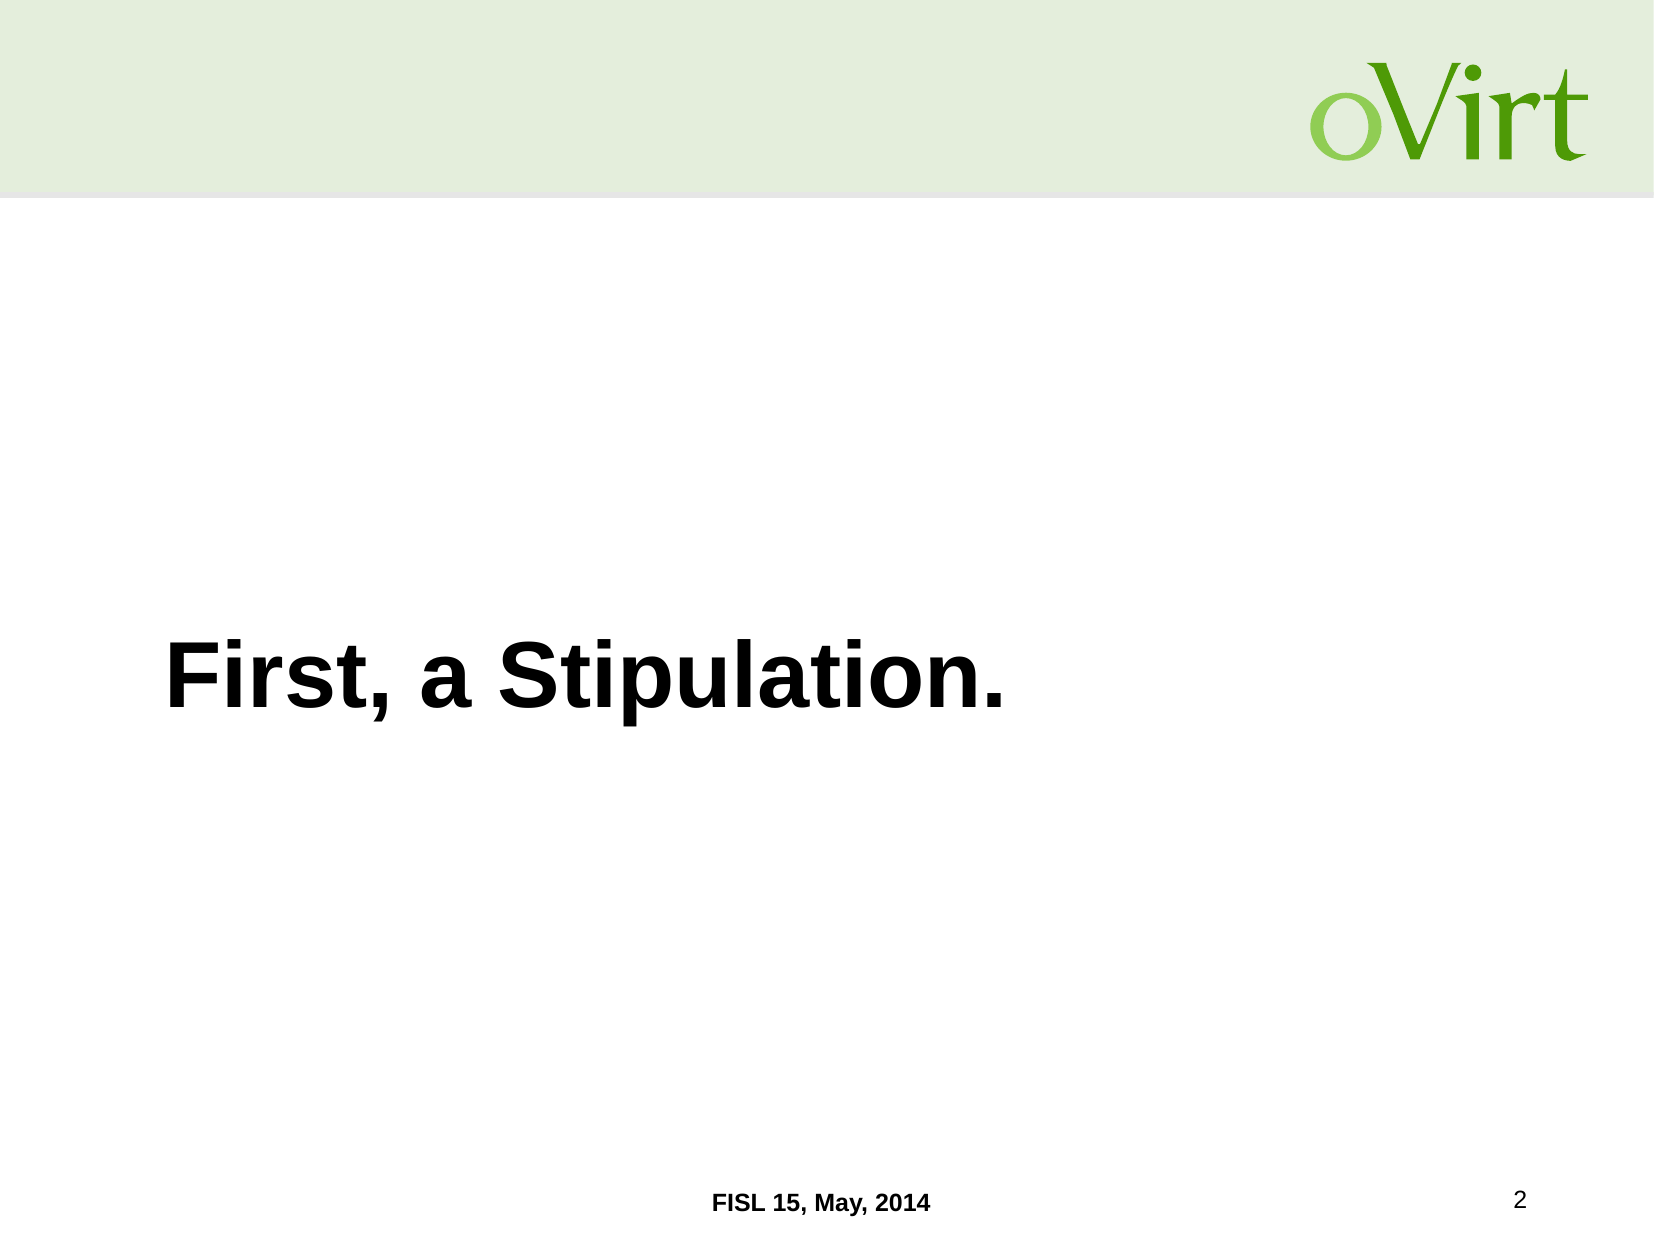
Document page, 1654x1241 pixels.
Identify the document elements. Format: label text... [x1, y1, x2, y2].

text_box First, a Stipulation. [150, 615, 1366, 944]
